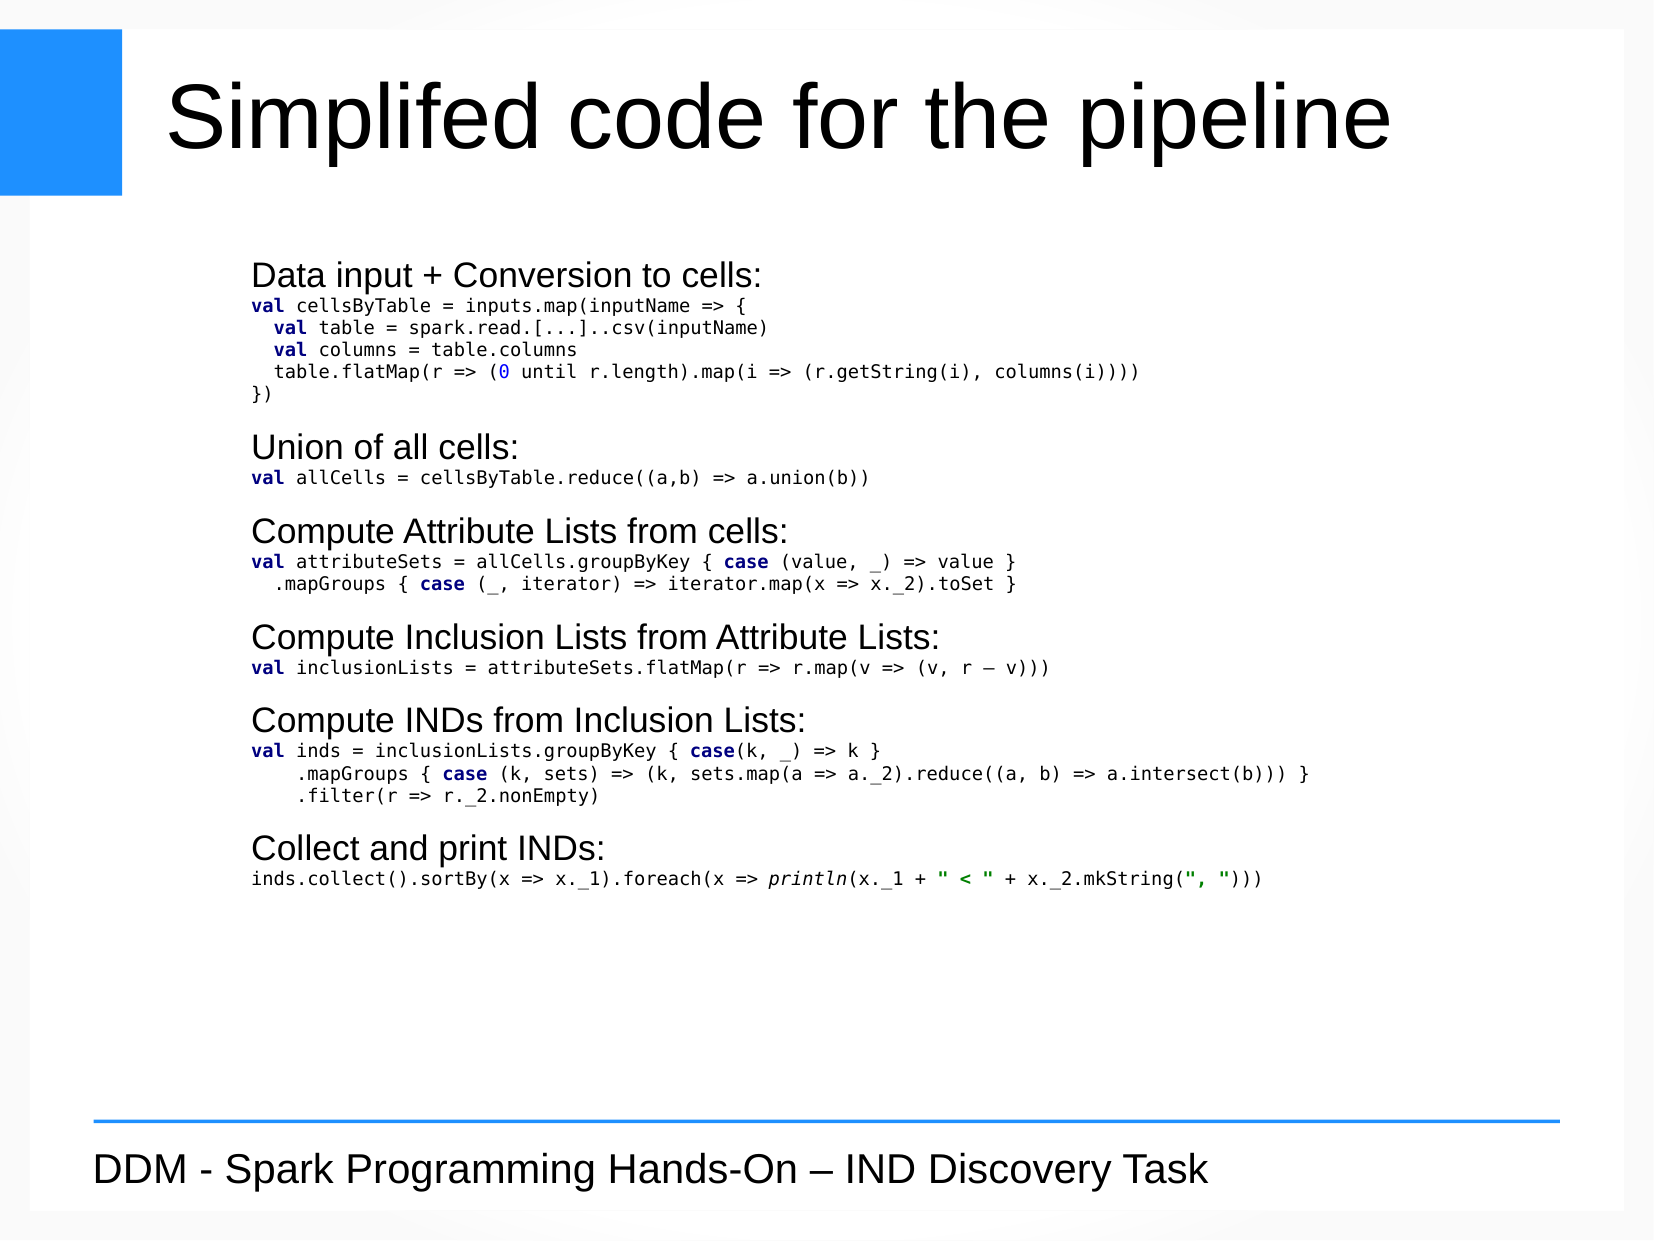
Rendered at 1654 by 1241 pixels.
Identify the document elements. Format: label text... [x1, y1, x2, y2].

text_box Data input + Conversion to cells: val cellsByTable = inputs.map(inputName => { val table = spark.read.[...]..csv(inputName) val columns = table.columns table.flatMap(r => (0 until r.length).map(i => (r.getString(i), columns(i)))) }) Union of all cells: val allCells = cellsByTable.reduce((a,b) => a.union(b)) Compute Attribute Lists from cells: val attributeSets = allCells.groupByKey { case (value, _) => value } .mapGroups { case (_, iterator) => iterator.map(x => x._2).toSet } Compute Inclusion Lists from Attribute Lists: val inclusionLists = attributeSets.flatMap(r => r.map(v => (v, r – v))) Compute INDs from Inclusion Lists: val inds = inclusionLists.groupByKey { case(k, _) => k } .mapGroups { case (k, sets) => (k, sets.map(a => a._2).reduce((a, b) => a.intersect(b))) } .filter(r => r._2.nonEmpty) Collect and print INDs: inds.collect().sortBy(x => x._1).foreach(x => println(x._1 + " < " + x._2.mkString(", "))) [236, 248, 1430, 964]
text_box DDM - Spark Programming Hands-On – IND Discovery Task [77, 1138, 1560, 1213]
title Simplifed code for the pipeline [165, 5, 1654, 229]
